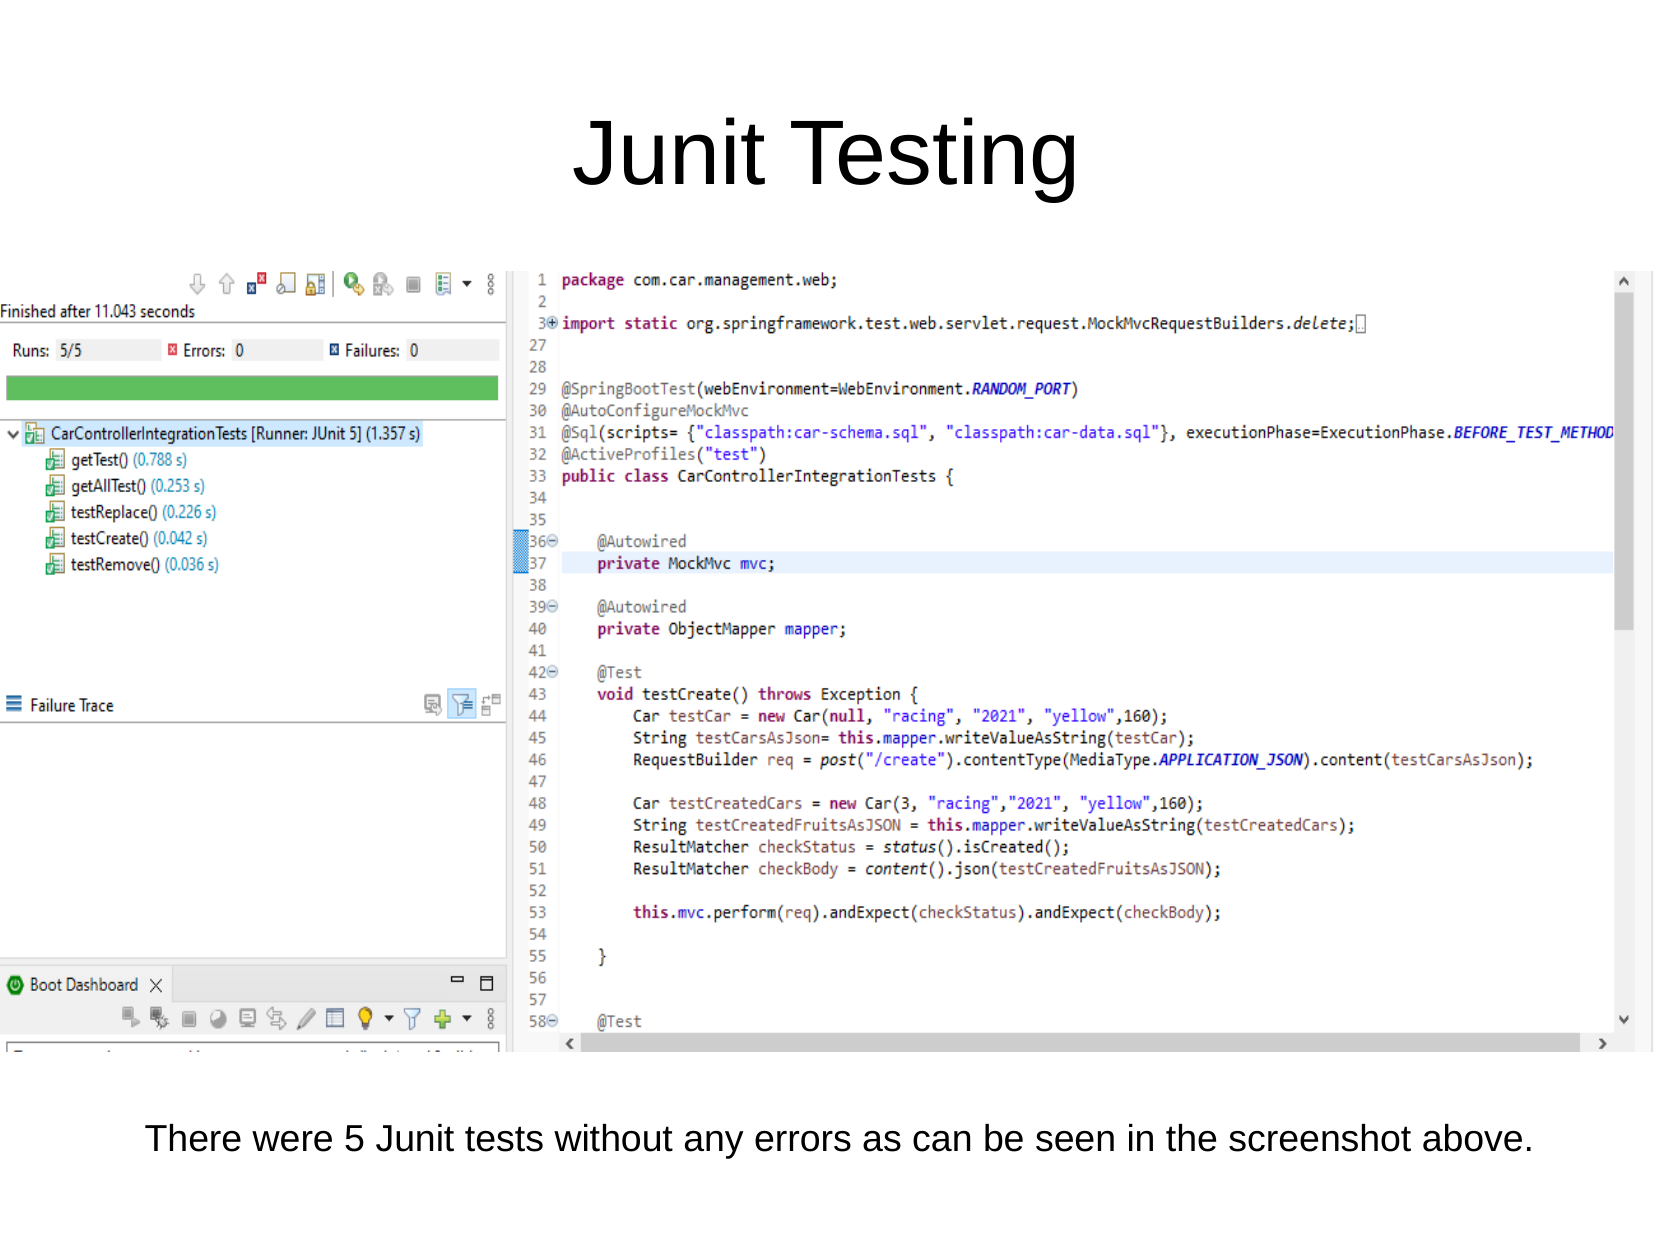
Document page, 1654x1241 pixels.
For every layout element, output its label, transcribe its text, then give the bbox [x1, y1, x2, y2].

picture [0, 271, 1654, 1052]
text_box There were 5 Junit tests without any errors as can be seen in the screenshot above. [129, 1110, 1630, 1210]
title Junit Testing [82, 49, 1571, 257]
